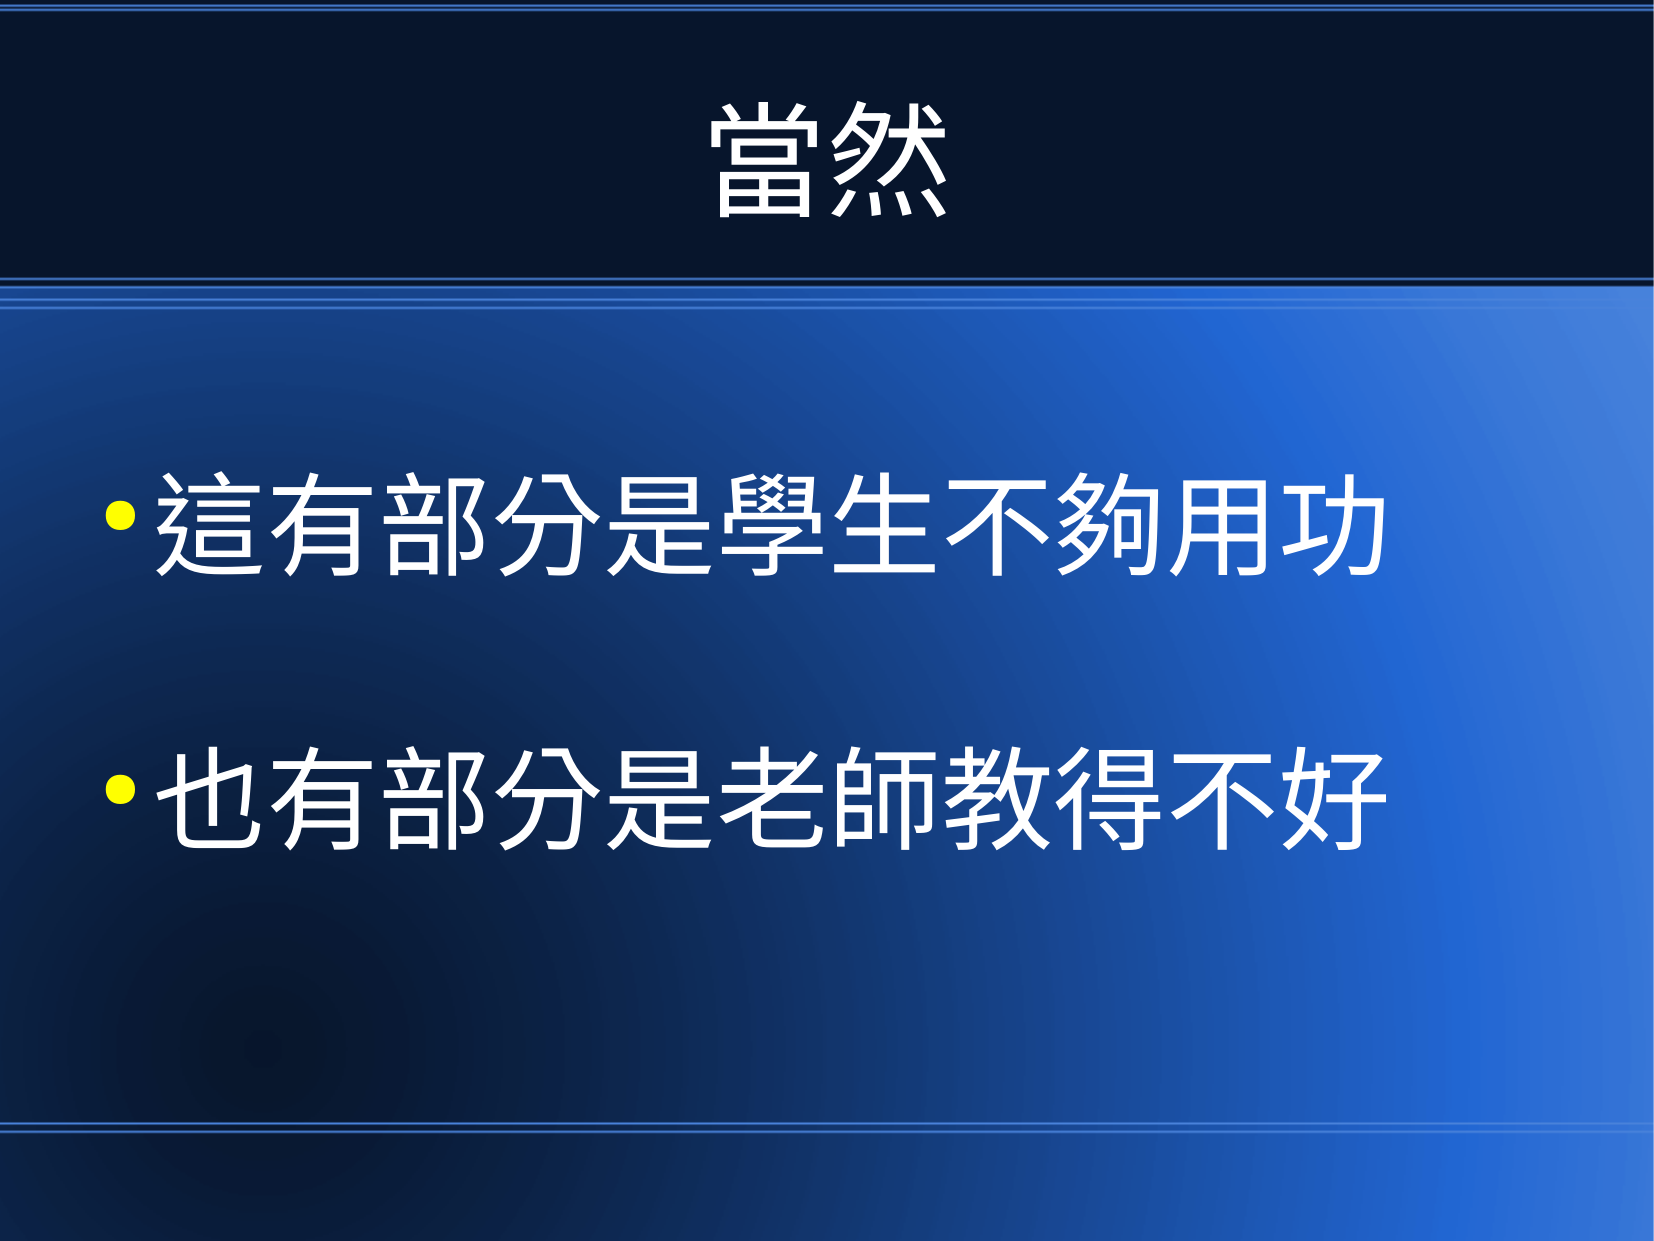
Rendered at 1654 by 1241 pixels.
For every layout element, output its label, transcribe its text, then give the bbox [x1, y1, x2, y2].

list 這有部分是學生不夠用功 也有部分是老師教得不好 [82, 355, 1571, 1241]
title 當然 [82, 49, 1571, 257]
picture [0, 0, 1654, 1241]
